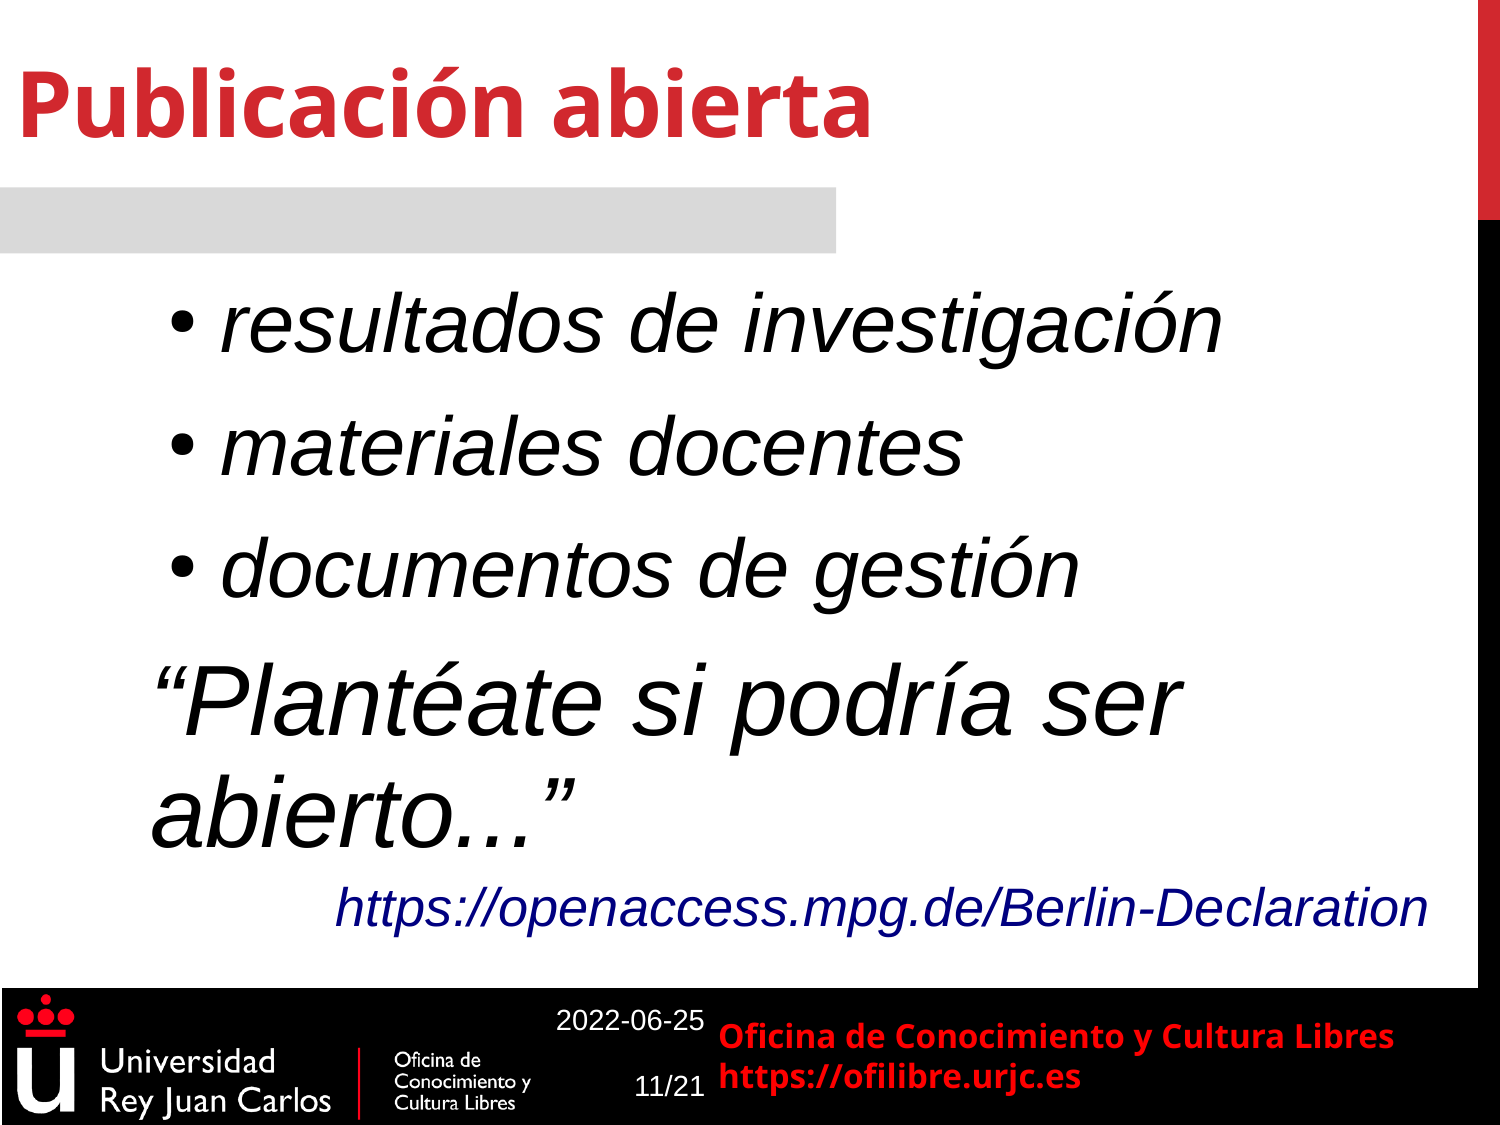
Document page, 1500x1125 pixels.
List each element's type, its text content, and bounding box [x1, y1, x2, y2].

picture [17, 994, 531, 1120]
list resultados de investigación materiales docentes documentos de gestión “Plantéate si podría ser abierto...” [135, 270, 1411, 886]
text_box https://openaccess.mpg.de/Berlin-Declaration [320, 870, 1471, 961]
text_box Publicación abierta [0, 24, 1326, 172]
title [75, 7, 1425, 196]
